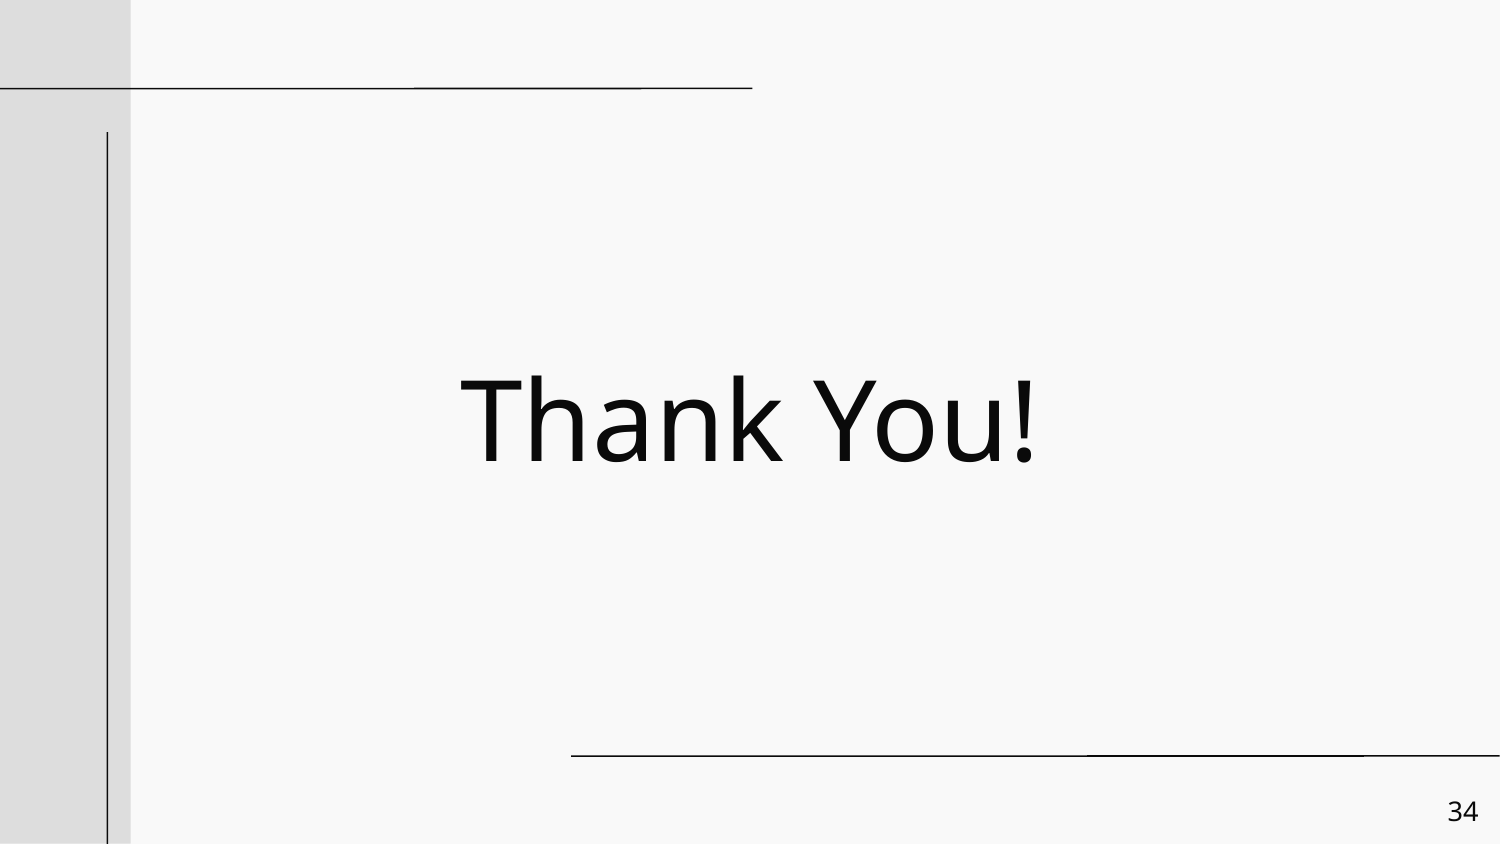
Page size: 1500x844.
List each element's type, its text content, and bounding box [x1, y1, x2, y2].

slide_number <number> [1403, 779, 1494, 844]
title Thank You! [369, 274, 1131, 577]
